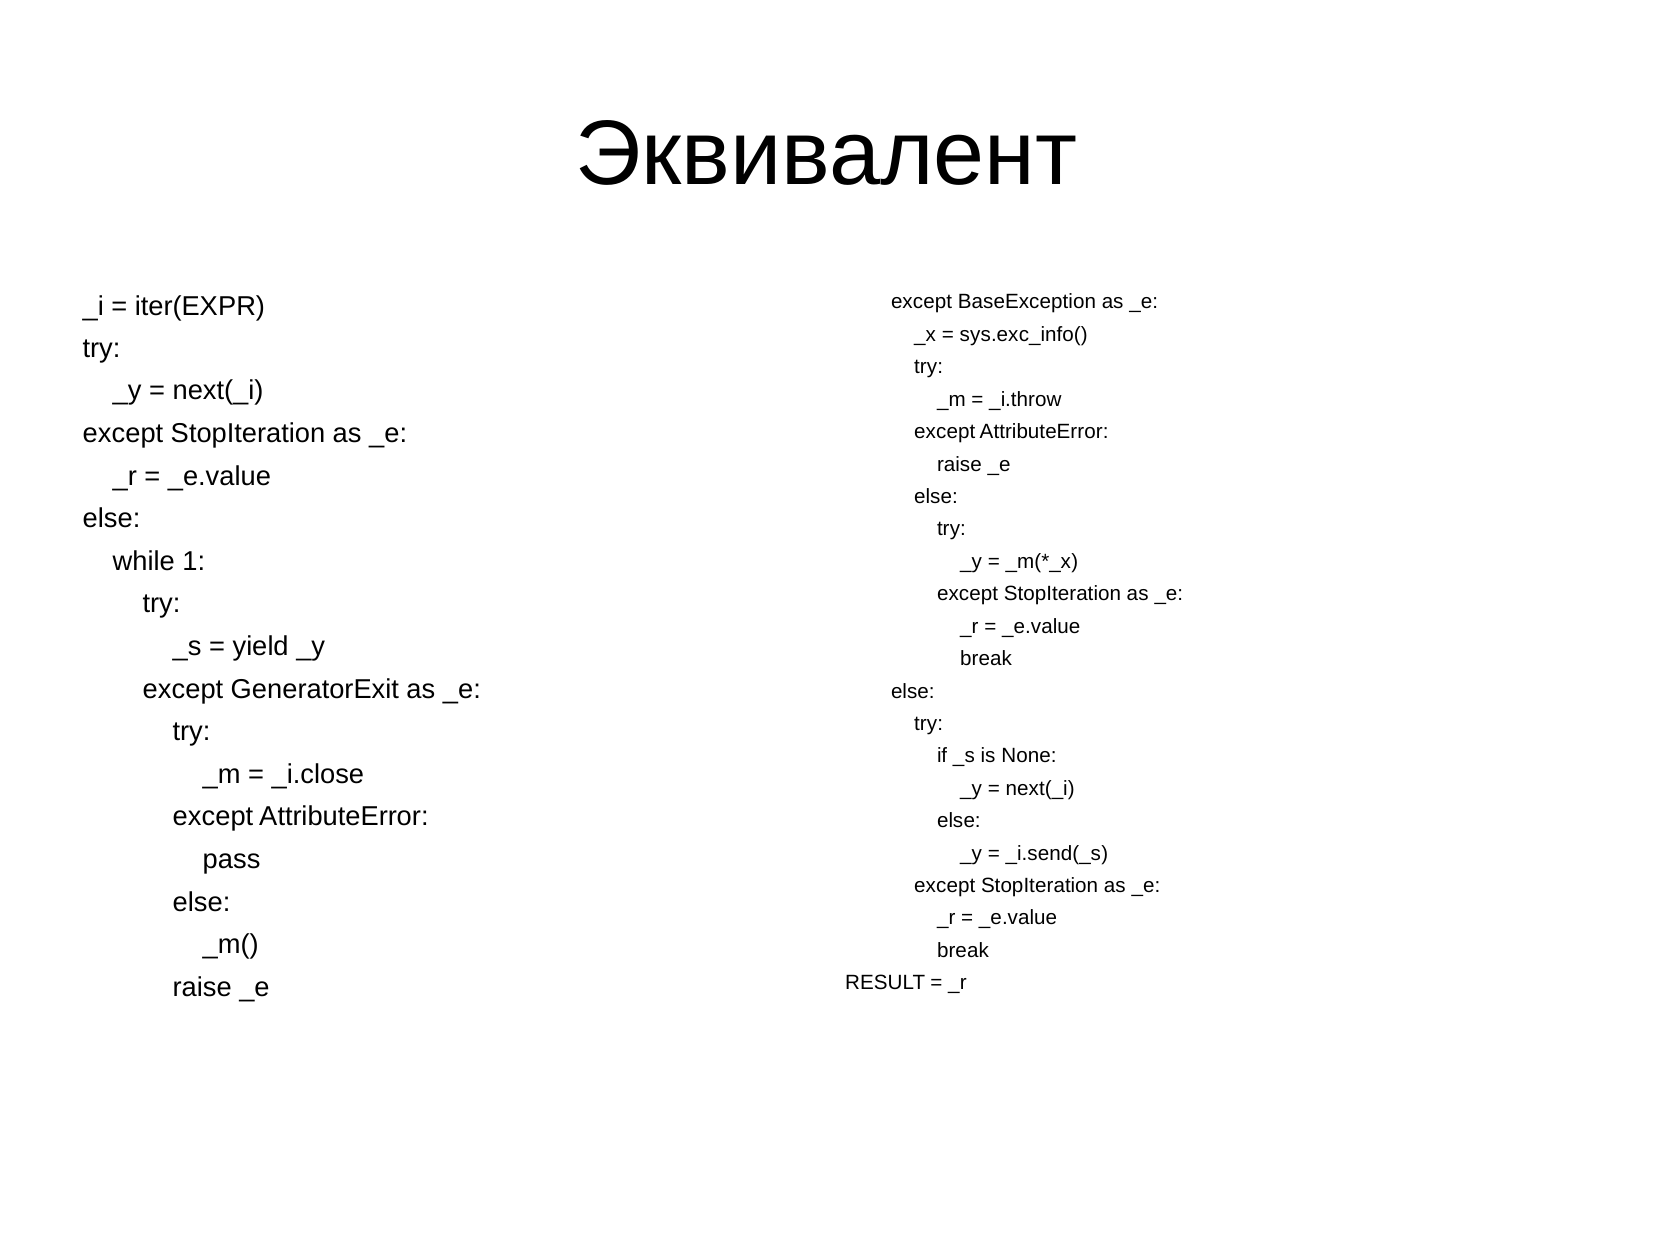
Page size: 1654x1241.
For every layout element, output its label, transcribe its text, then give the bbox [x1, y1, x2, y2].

title Эквивалент [82, 49, 1571, 257]
list _i = iter(EXPR) try: _y = next(_i) except StopIteration as _e: _r = _e.value else: while 1: try: _s = yield _y except GeneratorExit as _e: try: _m = _i.close except AttributeError: pass else: _m() raise _e [82, 290, 809, 1010]
list except BaseException as _e: _x = sys.exc_info() try: _m = _i.throw except AttributeError: raise _e else: try: _y = _m(*_x) except StopIteration as _e: _r = _e.value break else: try: if _s is None: _y = next(_i) else: _y = _i.send(_s) except StopIteration as _e: _r = _e.value break RESULT = _r [845, 290, 1572, 1010]
